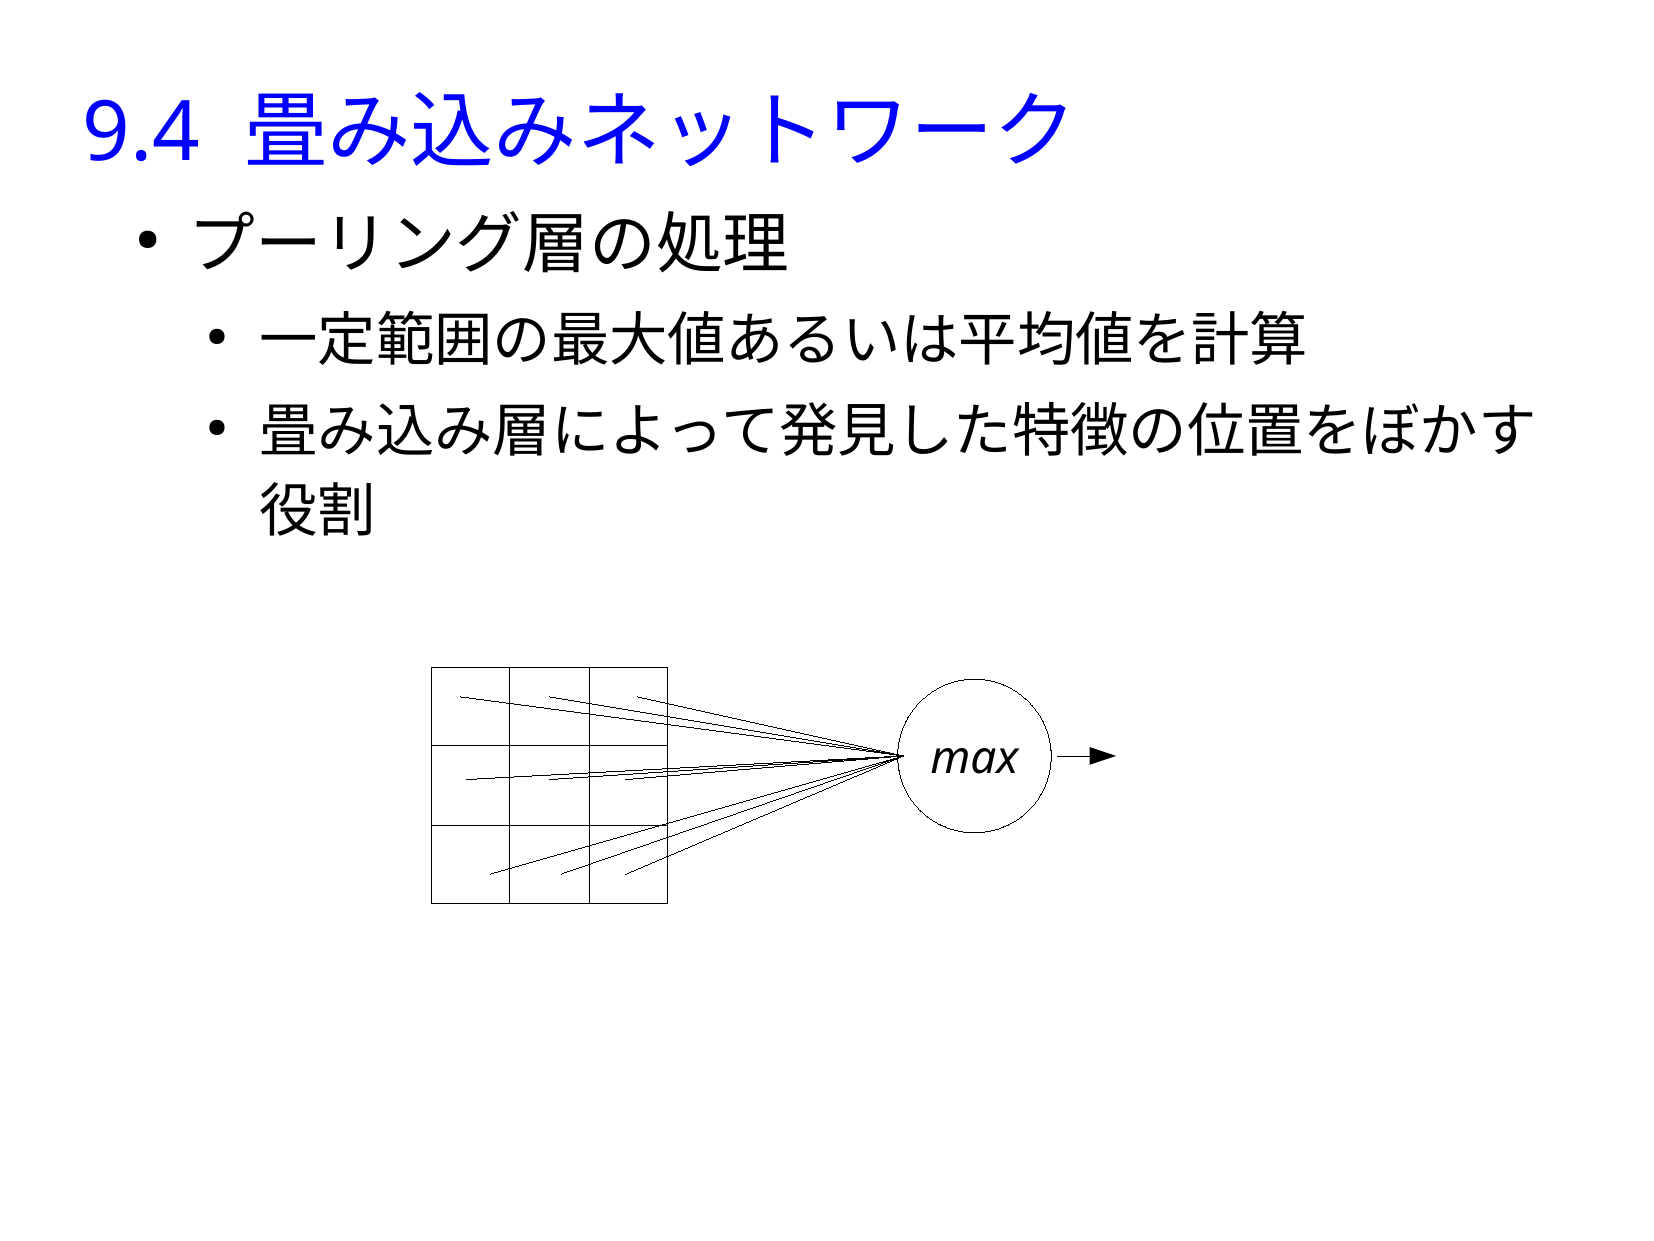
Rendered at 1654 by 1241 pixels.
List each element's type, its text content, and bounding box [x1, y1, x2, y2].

list プーリング層の処理 一定範囲の最大値あるいは平均値を計算 畳み込み層によって発見した特徴の位置をぼかす役割 [118, 196, 1595, 916]
title 9.4 畳み込みネットワーク [82, 49, 1571, 207]
text_box max [897, 679, 1052, 833]
